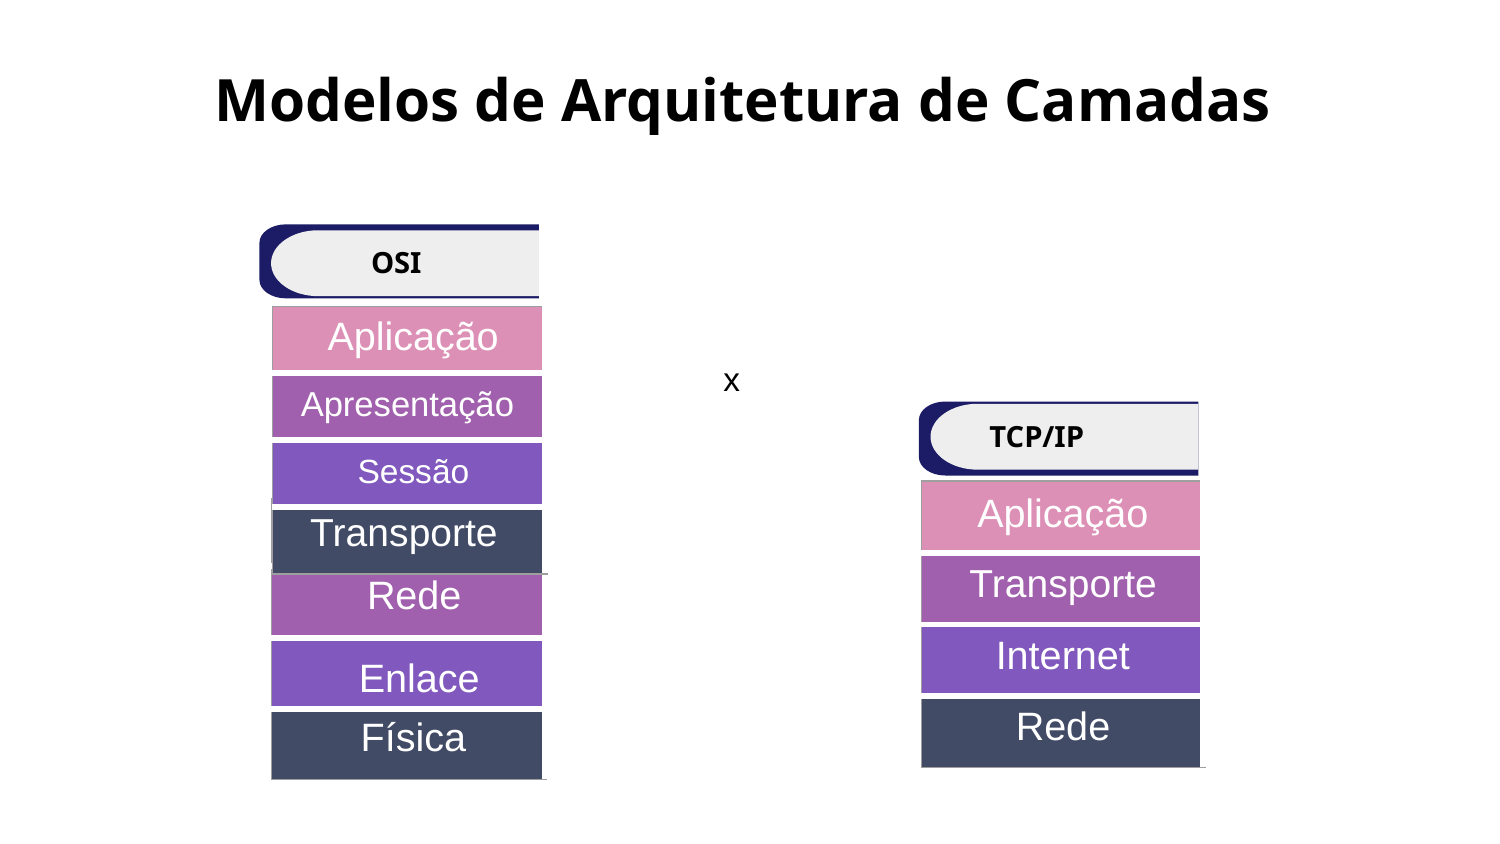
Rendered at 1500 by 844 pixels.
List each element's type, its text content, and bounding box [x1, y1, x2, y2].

text_box Aplicação [921, 484, 1205, 544]
text_box Rede [933, 696, 1193, 756]
text_box [918, 401, 1199, 476]
text_box x [708, 354, 768, 435]
table_header [922, 544, 1200, 550]
text_box Transporte [285, 503, 523, 563]
table_cell [273, 376, 542, 437]
text_box [259, 224, 539, 299]
text_box Aplicação [271, 307, 556, 367]
table_cell [922, 699, 1200, 767]
text_box Transporte [944, 555, 1182, 615]
table_cell [272, 575, 542, 635]
table_cell [922, 556, 1200, 622]
table_cell [273, 510, 542, 573]
text_box Apresentação [283, 377, 532, 447]
text_box TCP/IP [974, 410, 1147, 461]
text_box Enlace [307, 649, 532, 709]
text_box Física [271, 708, 556, 768]
table_cell [272, 768, 542, 779]
text_box Internet [933, 625, 1193, 686]
text_box Rede [284, 566, 545, 626]
text_box OSI [356, 236, 528, 287]
table_cell [272, 641, 542, 706]
text_box Sessão [307, 447, 520, 499]
title Modelos de Arquitetura de Camadas [75, 48, 1426, 142]
table_cell [273, 443, 542, 504]
table_cell [922, 627, 1200, 693]
